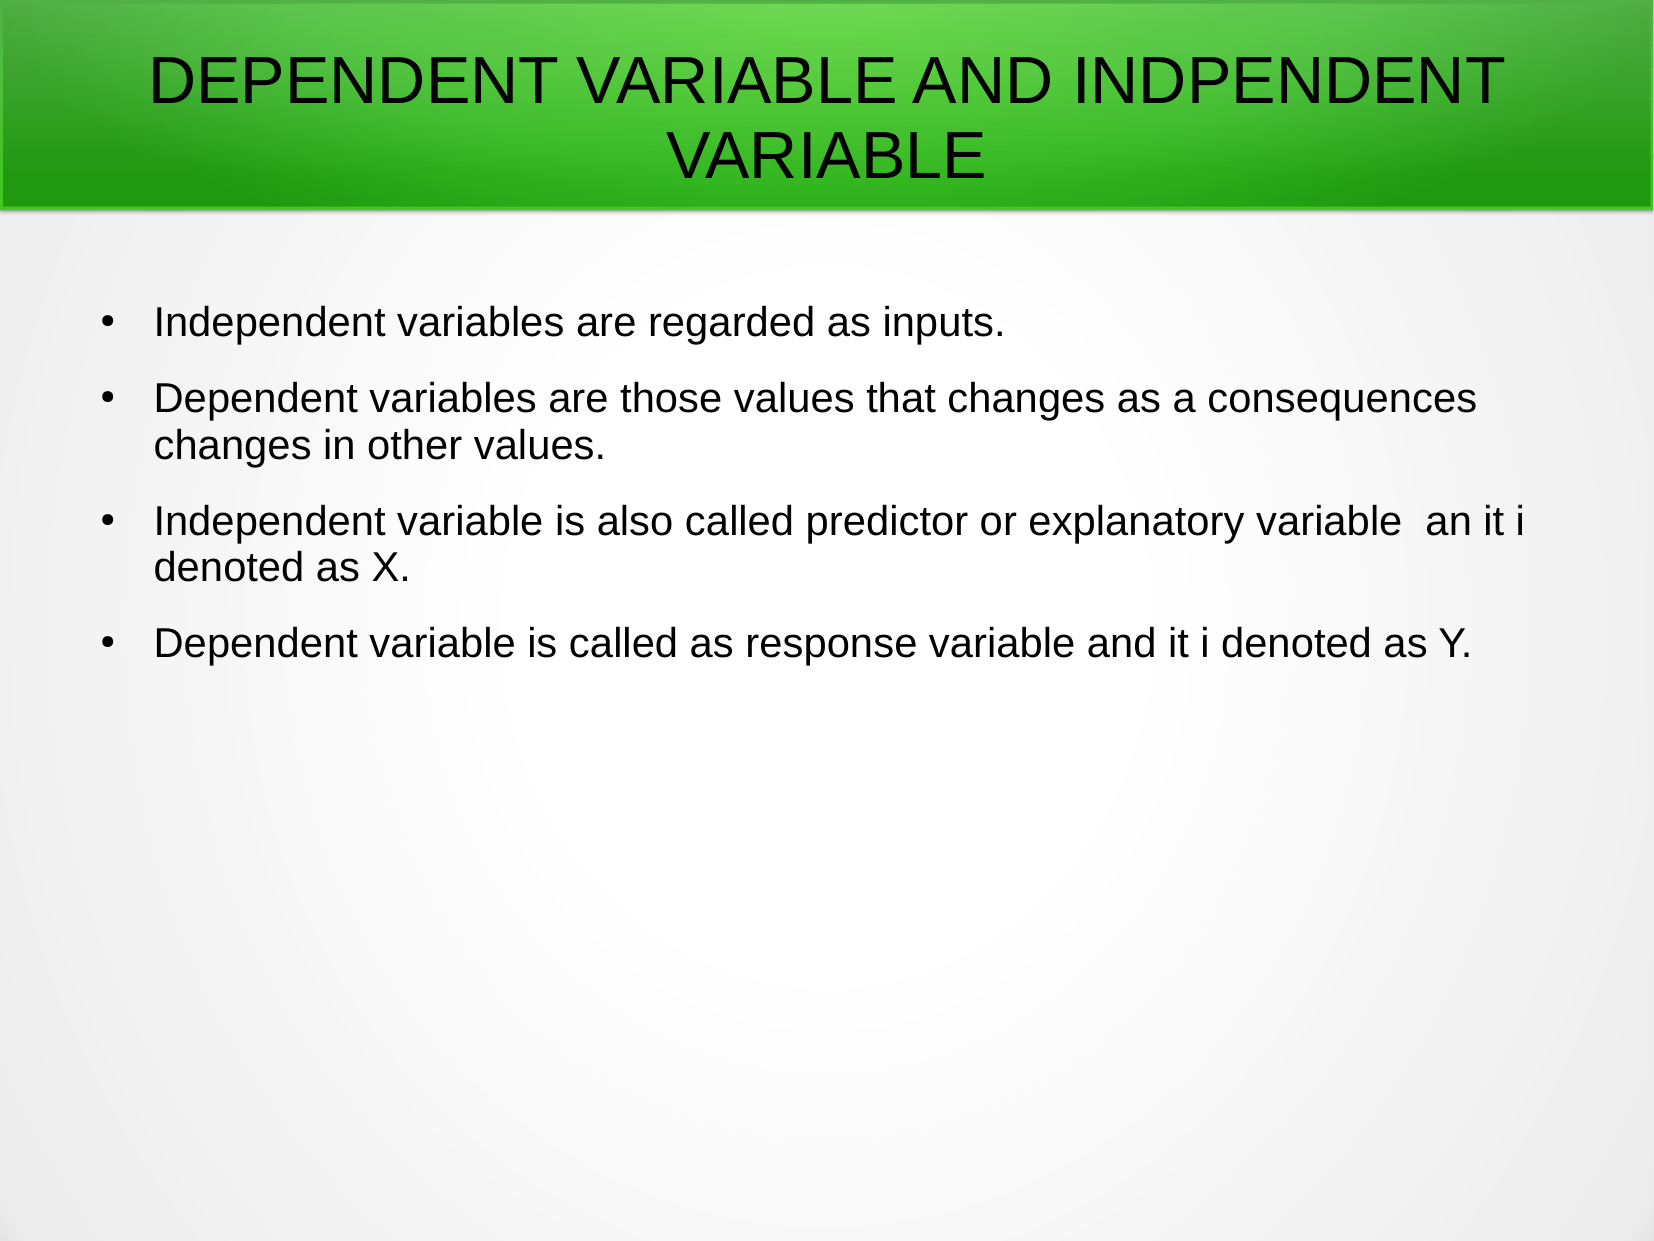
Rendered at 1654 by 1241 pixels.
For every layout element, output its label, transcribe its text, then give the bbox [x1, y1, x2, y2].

title DEPENDENT VARIABLE AND INDPENDENT VARIABLE [82, 43, 1571, 193]
list Independent variables are regarded as inputs. Dependent variables are those values that changes as a consequences changes in other values. Independent variable is also called predictor or explanatory variable an it i denoted as X. Dependent variable is called as response variable and it i denoted as Y. [82, 299, 1571, 1019]
